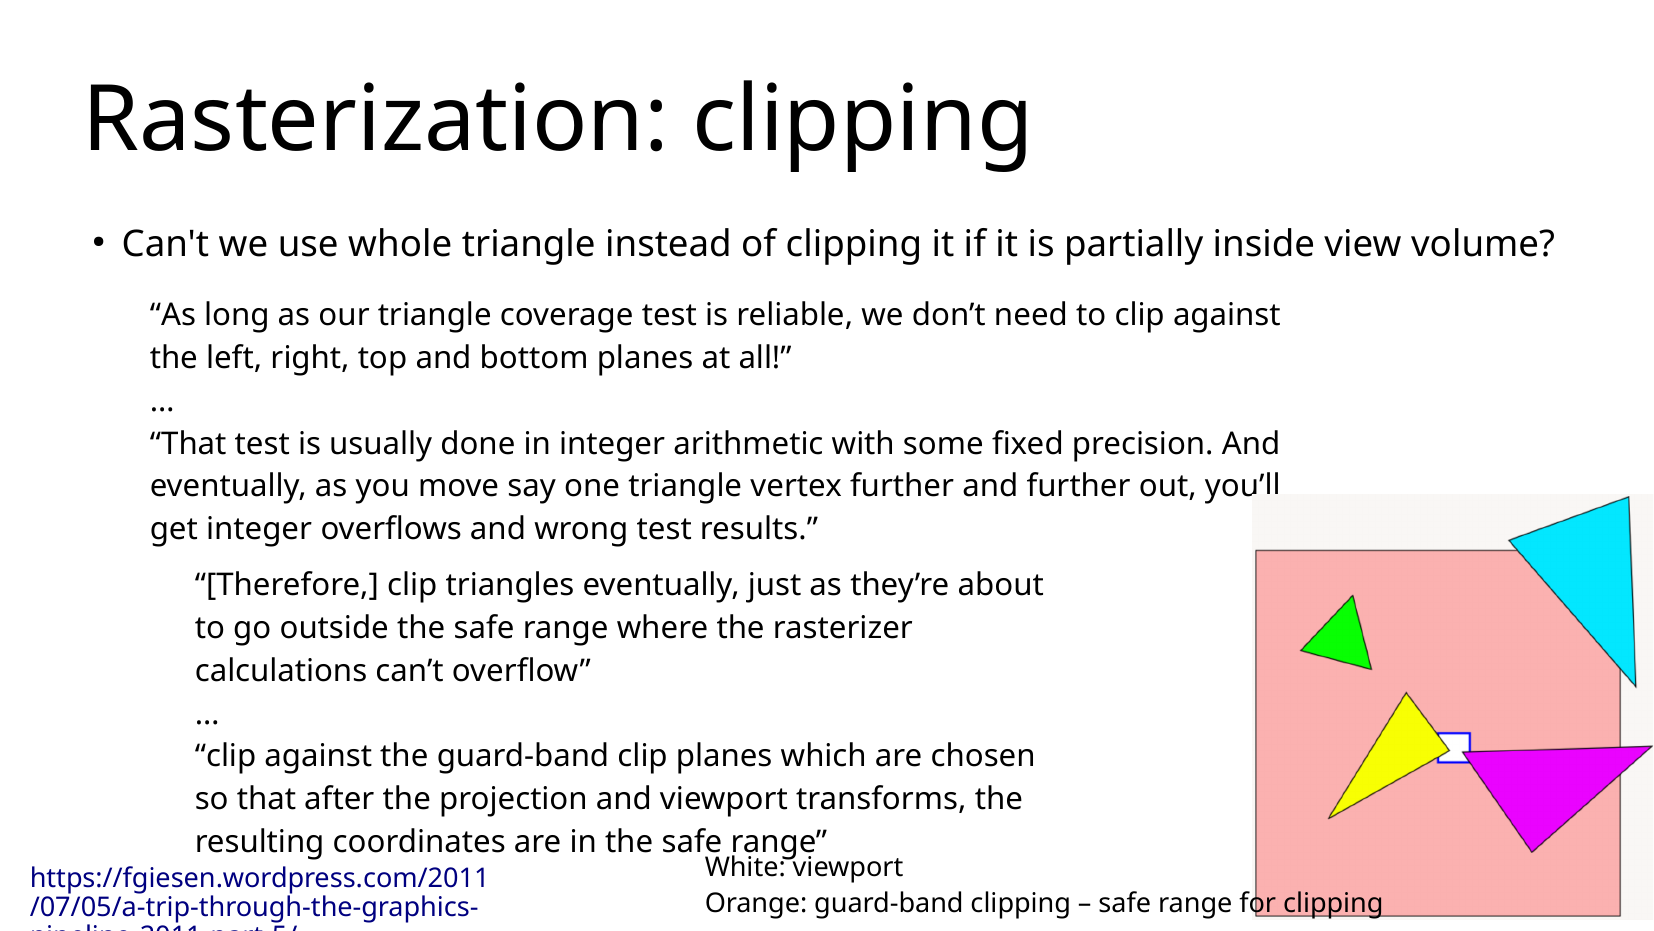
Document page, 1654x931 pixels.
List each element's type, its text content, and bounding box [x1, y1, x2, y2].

text_box https://fgiesen.wordpress.com/2011/07/05/a-trip-through-the-graphics-pipeline-2011-part-5/ [15, 851, 510, 909]
text_box “[Therefore,] clip triangles eventually, just as they’re about to go outside the safe range where the rasterizer calculations can’t overflow” … “clip against the guard-band clip planes which are chosen so that after the projection and viewport transforms, the resulting coordinates are in the safe range” [180, 555, 1066, 803]
picture [1252, 494, 1654, 920]
text_box “As long as our triangle coverage test is reliable, we don’t need to clip against the left, right, top and bottom planes at all!” … “That test is usually done in integer arithmetic with some fixed precision. And eventually, as you move say one triangle vertex further and further out, you’ll get integer overflows and wrong test results.” [135, 285, 1336, 511]
title Rasterization: clipping [82, 37, 1571, 193]
text_box White: viewport Orange: guard-band clipping – safe range for clipping [690, 840, 1248, 922]
picture [1252, 899, 1260, 910]
list Can't we use whole triangle instead of clipping it if it is partially inside view volume? [82, 217, 1571, 301]
